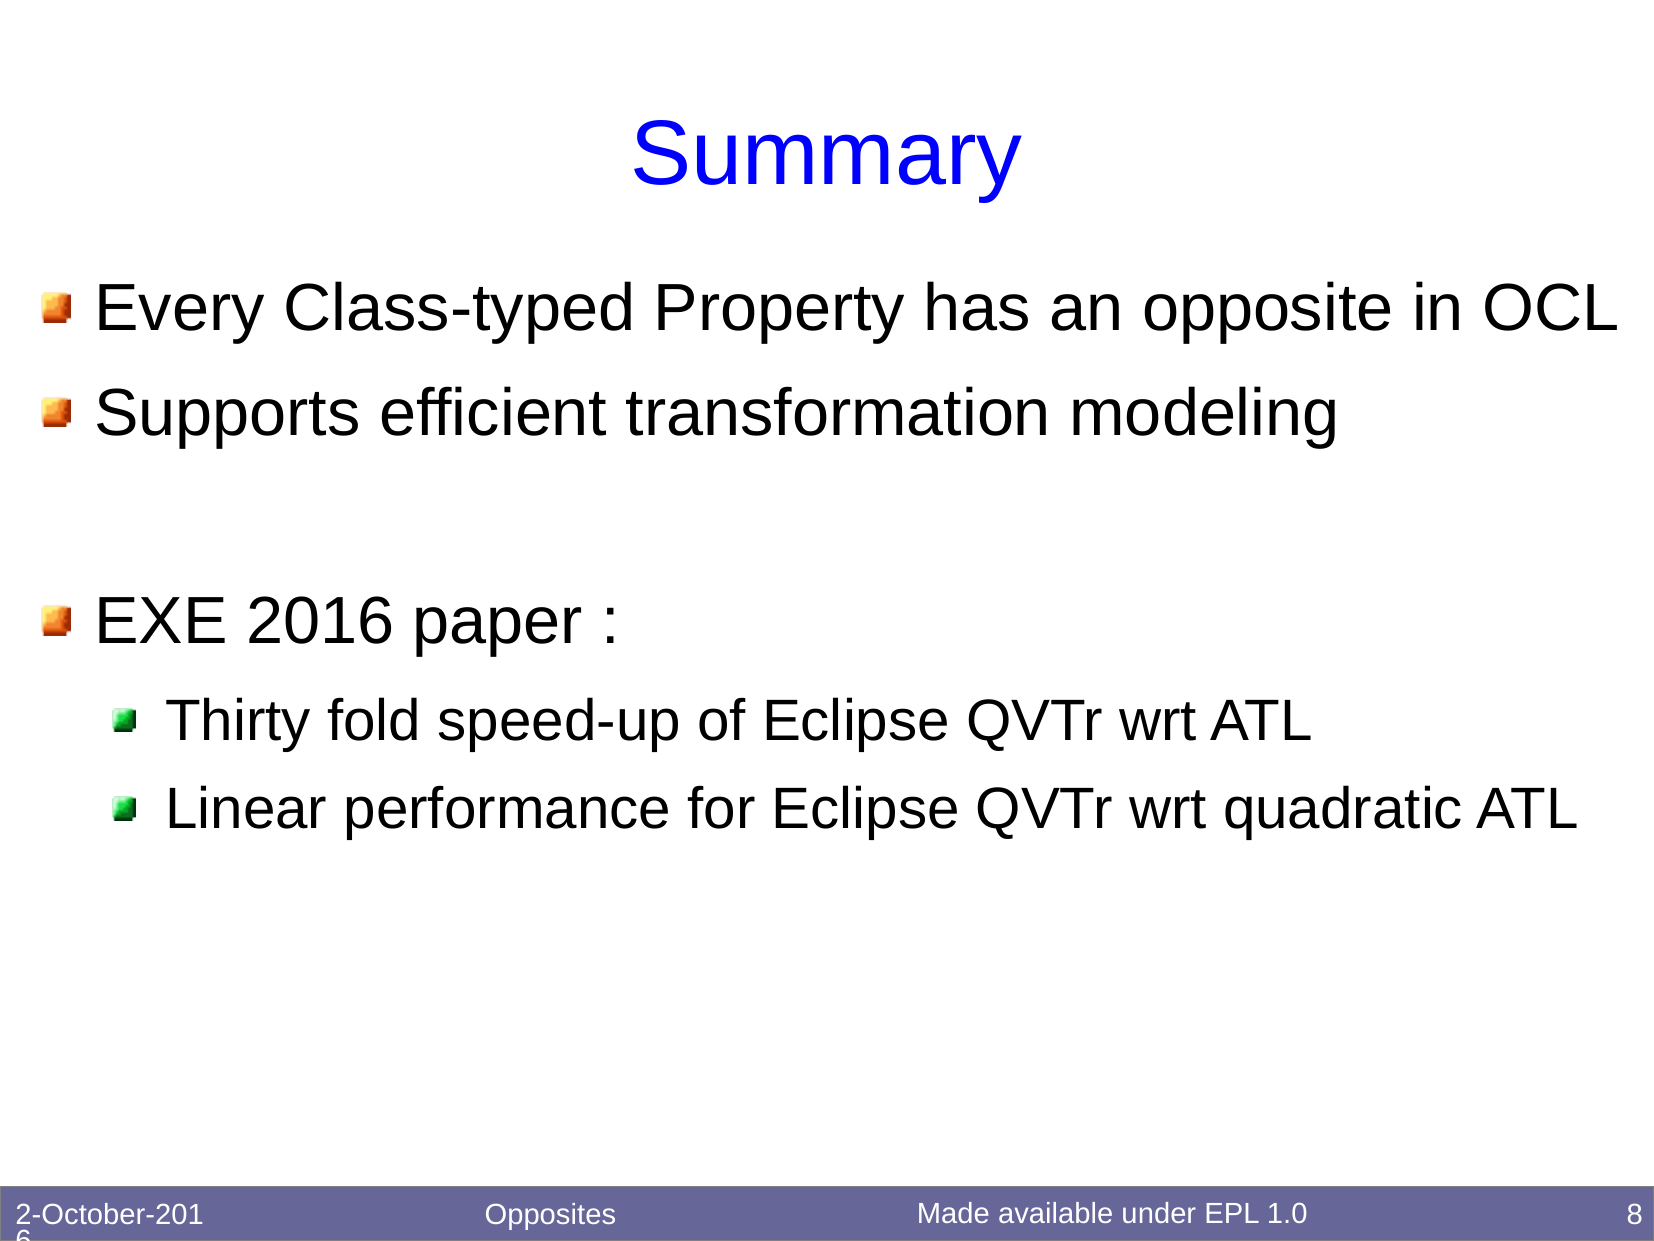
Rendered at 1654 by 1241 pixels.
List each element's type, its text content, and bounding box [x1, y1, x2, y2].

list Every Class-typed Property has an opposite in OCL Supports efficient transformation modeling EXE 2016 paper : Thirty fold speed-up of Eclipse QVTr wrt ATL Linear performance for Eclipse QVTr wrt quadratic ATL [23, 270, 1635, 1233]
title Summary [82, 49, 1571, 257]
